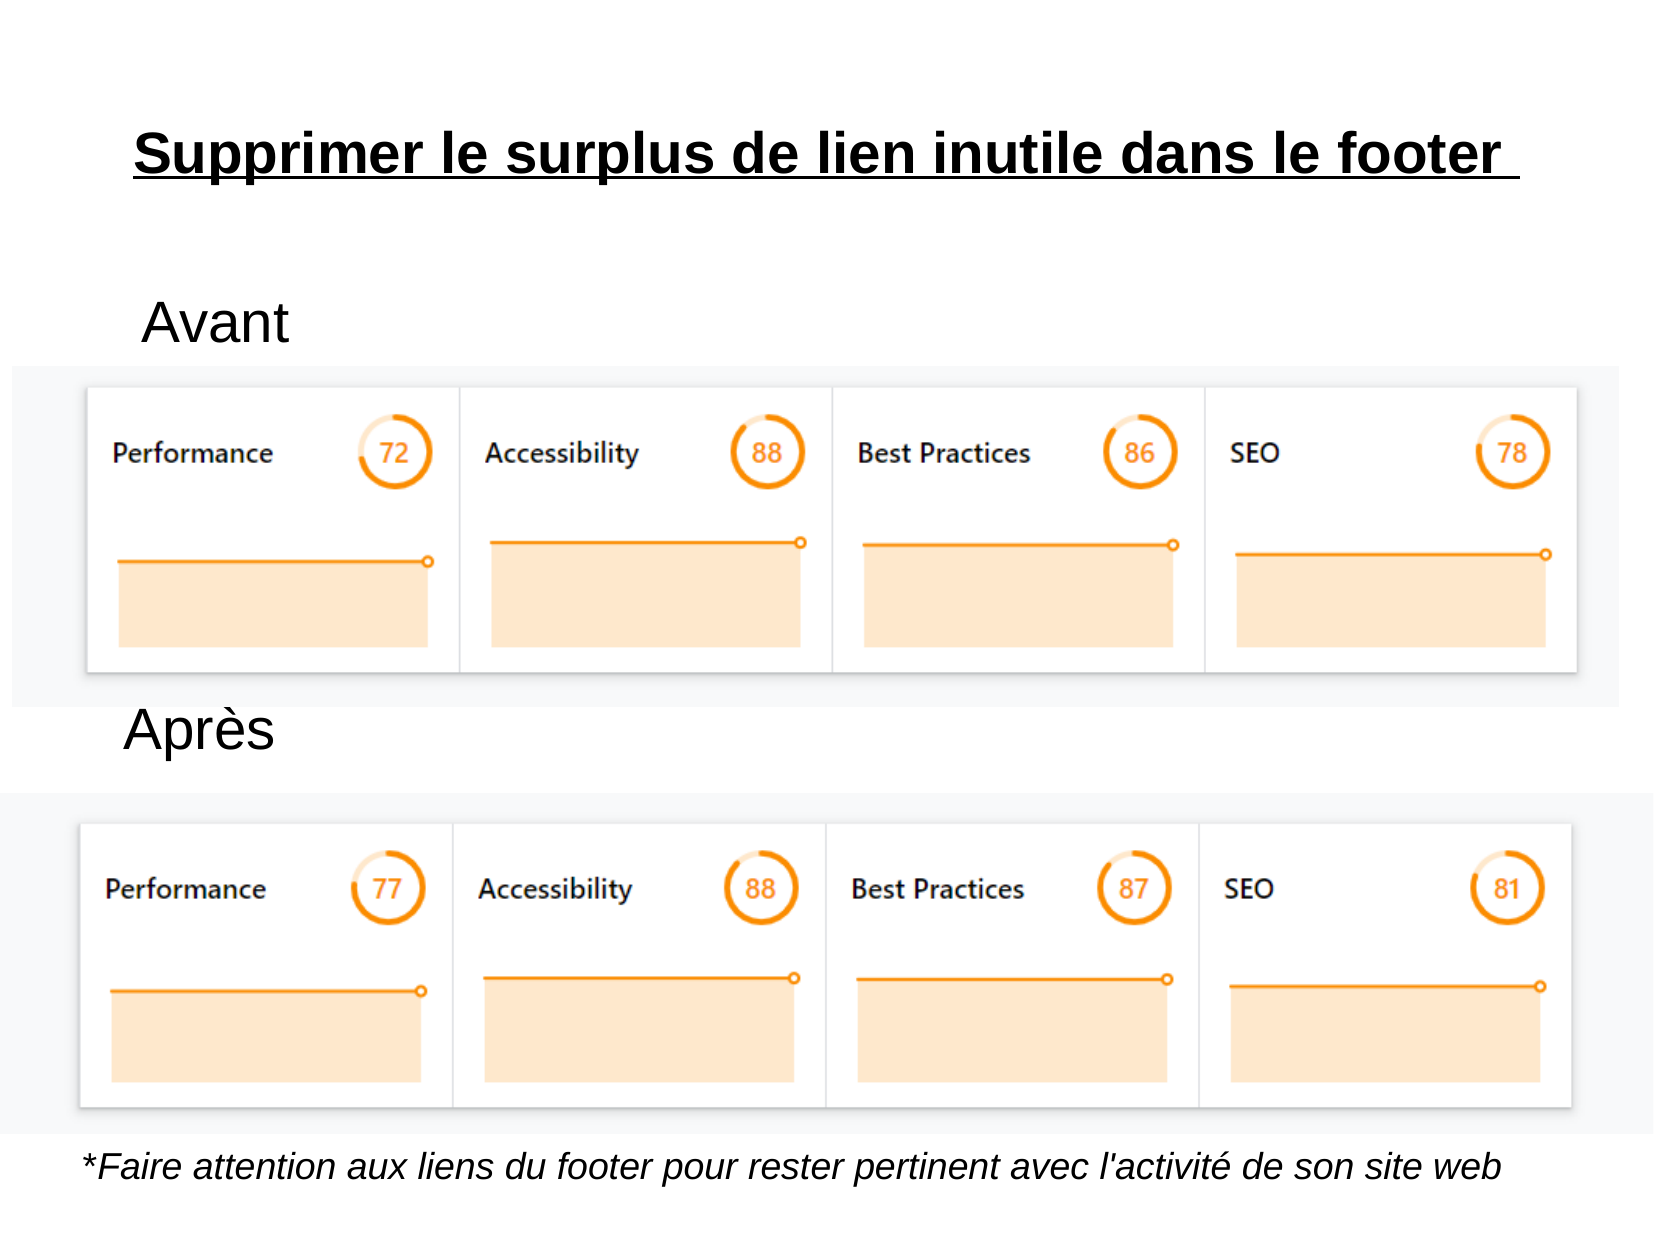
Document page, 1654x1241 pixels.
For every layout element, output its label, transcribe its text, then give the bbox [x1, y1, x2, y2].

title Supprimer le surplus de lien inutile dans le footer [82, 49, 1571, 257]
list Après [52, 707, 532, 793]
list Avant [70, 290, 550, 366]
picture [0, 793, 1654, 1134]
picture [12, 366, 1619, 707]
list *Faire attention aux liens du footer pour rester pertinent avec l'activité de son site web [11, 1145, 1654, 1241]
